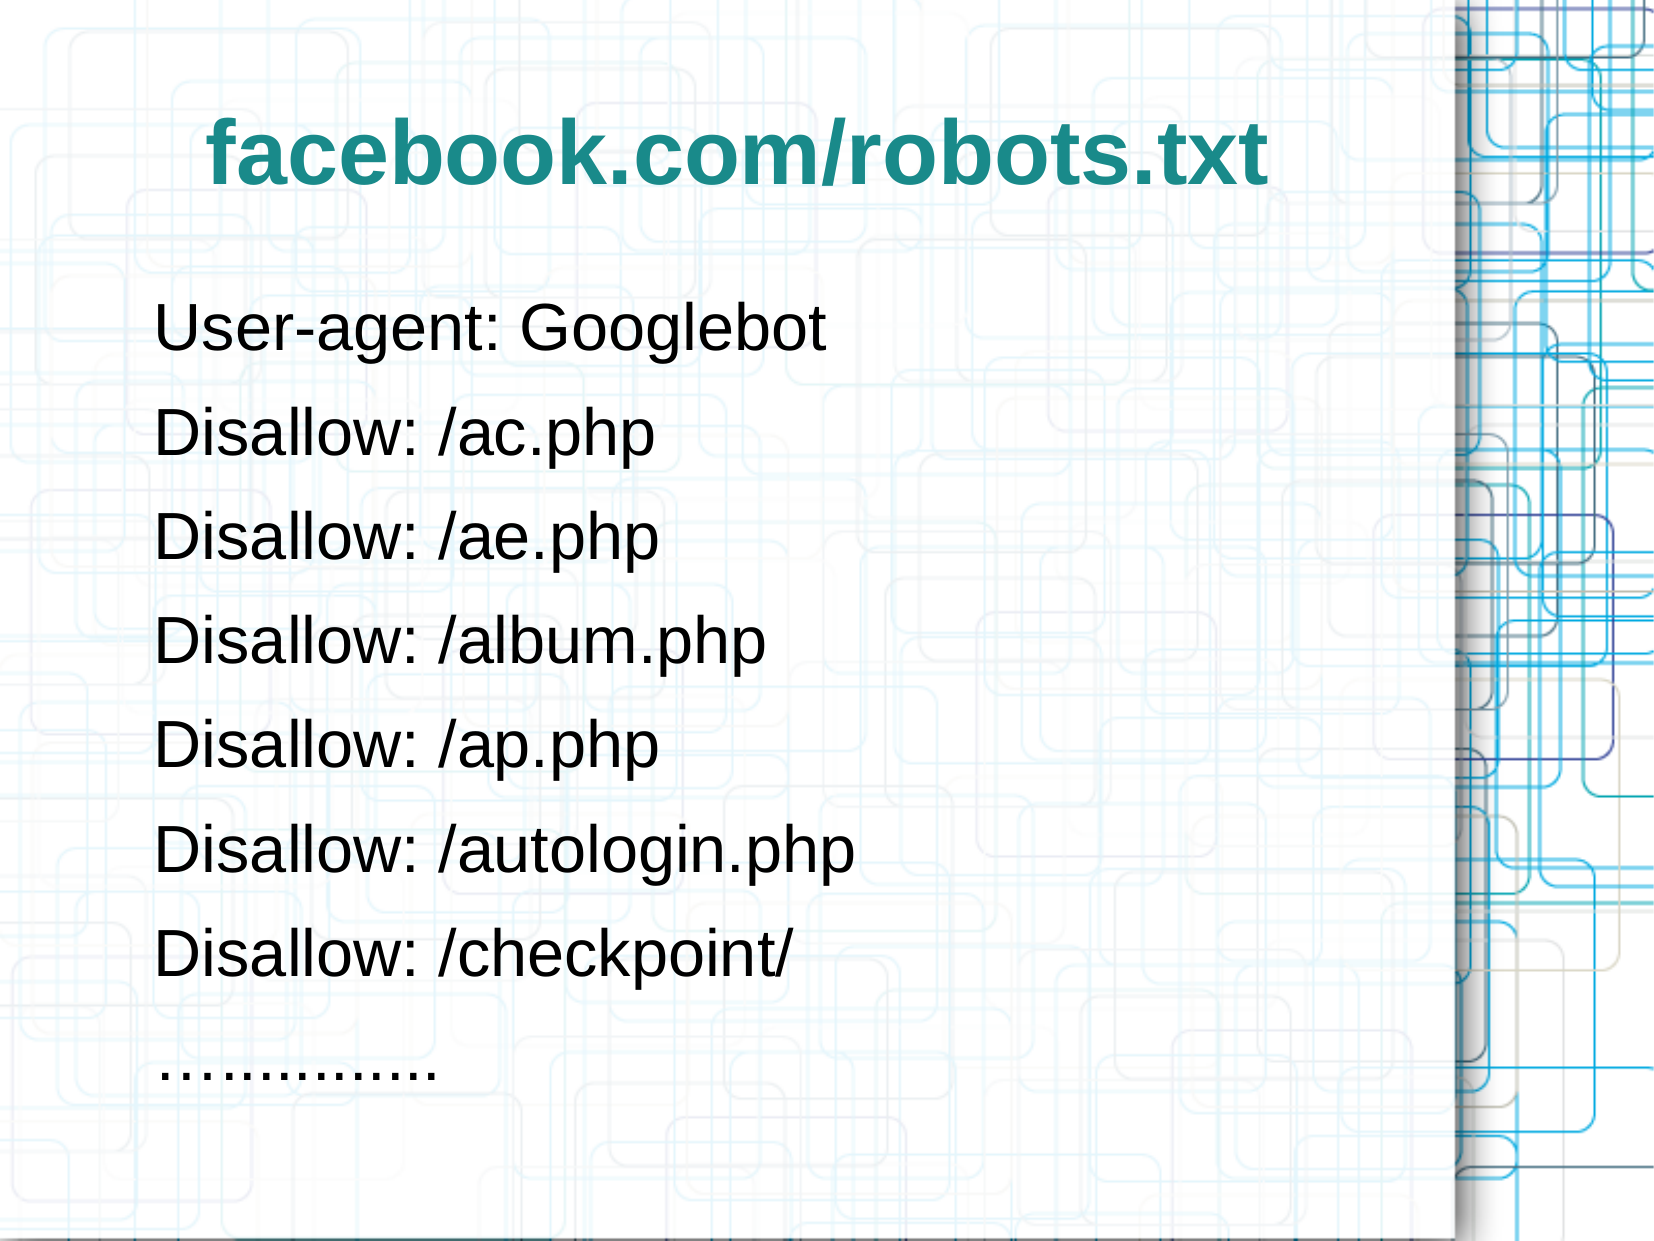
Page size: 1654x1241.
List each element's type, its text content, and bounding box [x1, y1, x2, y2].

picture [0, 0, 1654, 1241]
title facebook.com/robots.txt [59, 49, 1418, 257]
list User-agent: Googlebot Disallow: /ac.php Disallow: /ae.php Disallow: /album.php Disallow: /ap.php Disallow: /autologin.php Disallow: /checkpoint/ …............ [82, 290, 1418, 1241]
